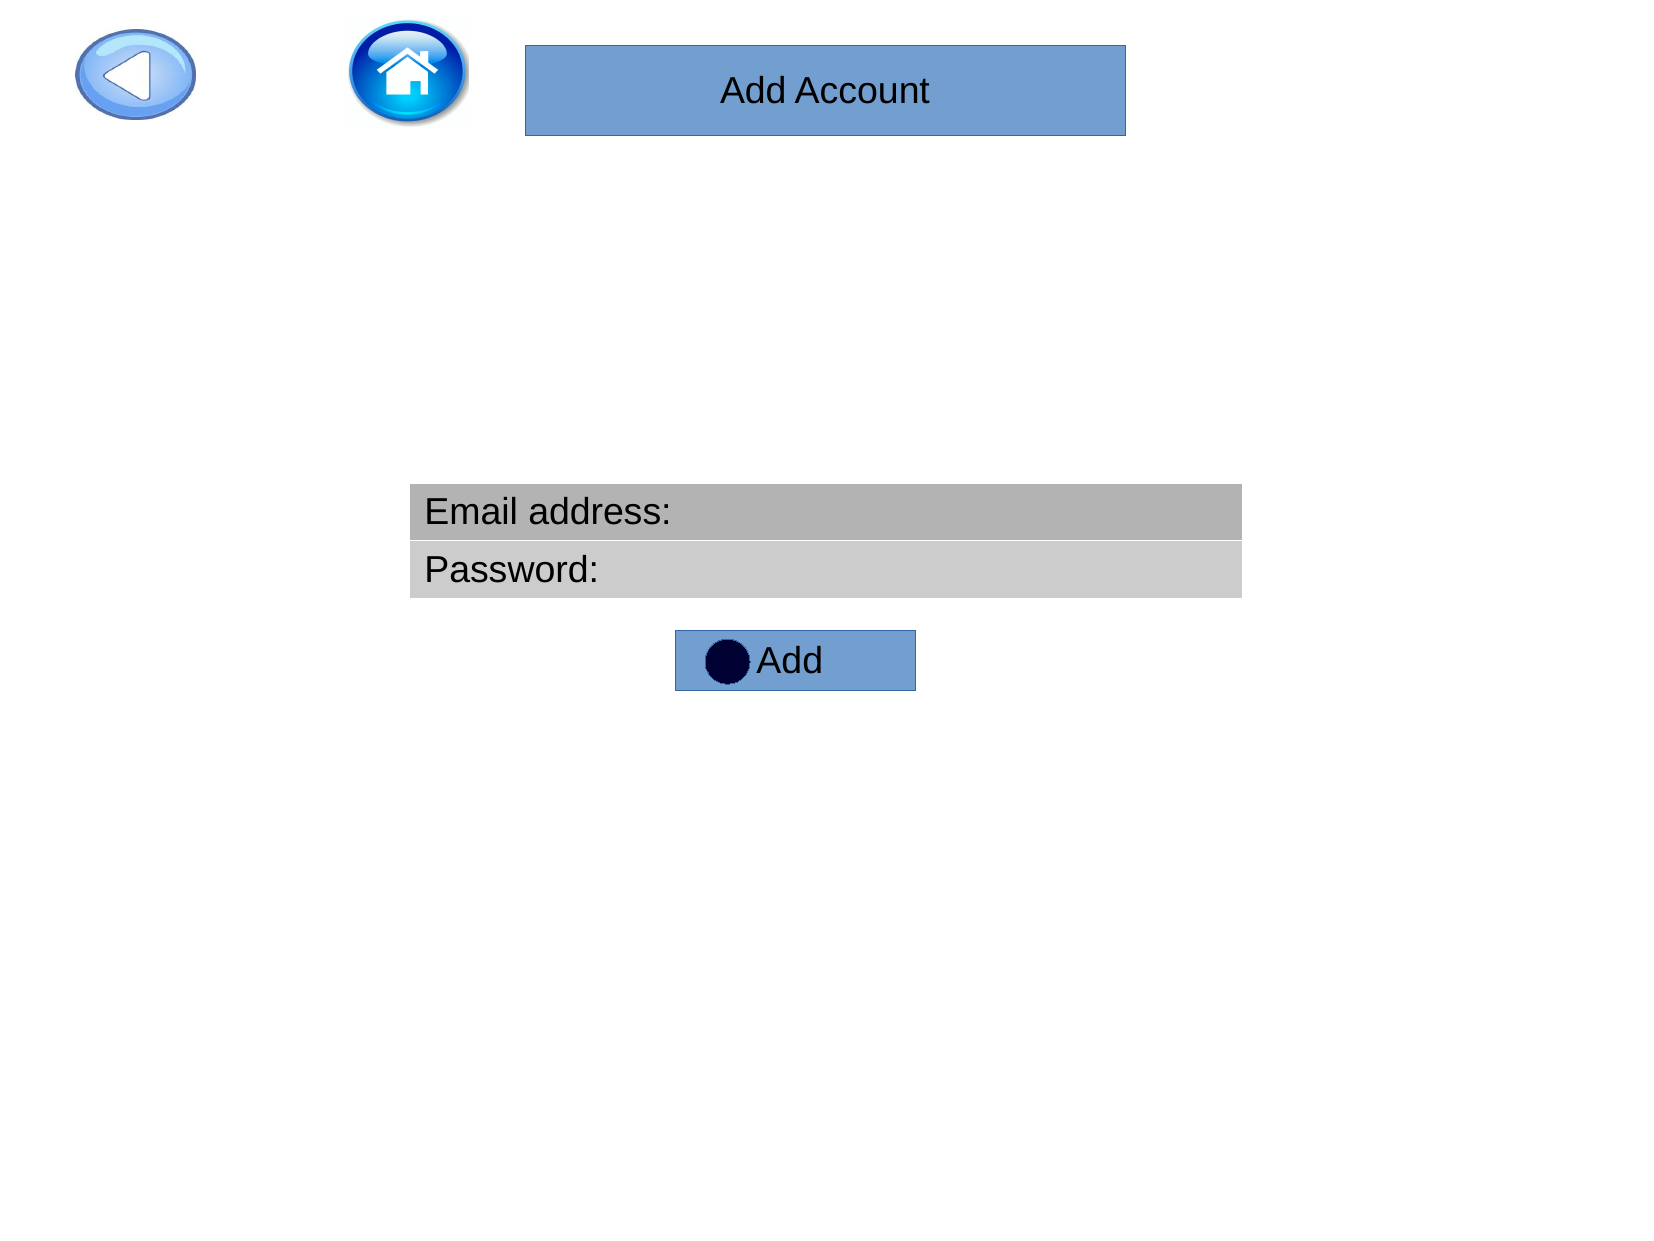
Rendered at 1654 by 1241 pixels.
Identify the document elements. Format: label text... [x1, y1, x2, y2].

picture [345, 14, 469, 128]
table_cell Password: [410, 541, 1242, 598]
text_box Add Account [525, 45, 1126, 136]
text_box Add [675, 630, 916, 691]
table_header Email address: [410, 484, 1242, 540]
picture [75, 29, 196, 121]
text_box [705, 639, 751, 685]
